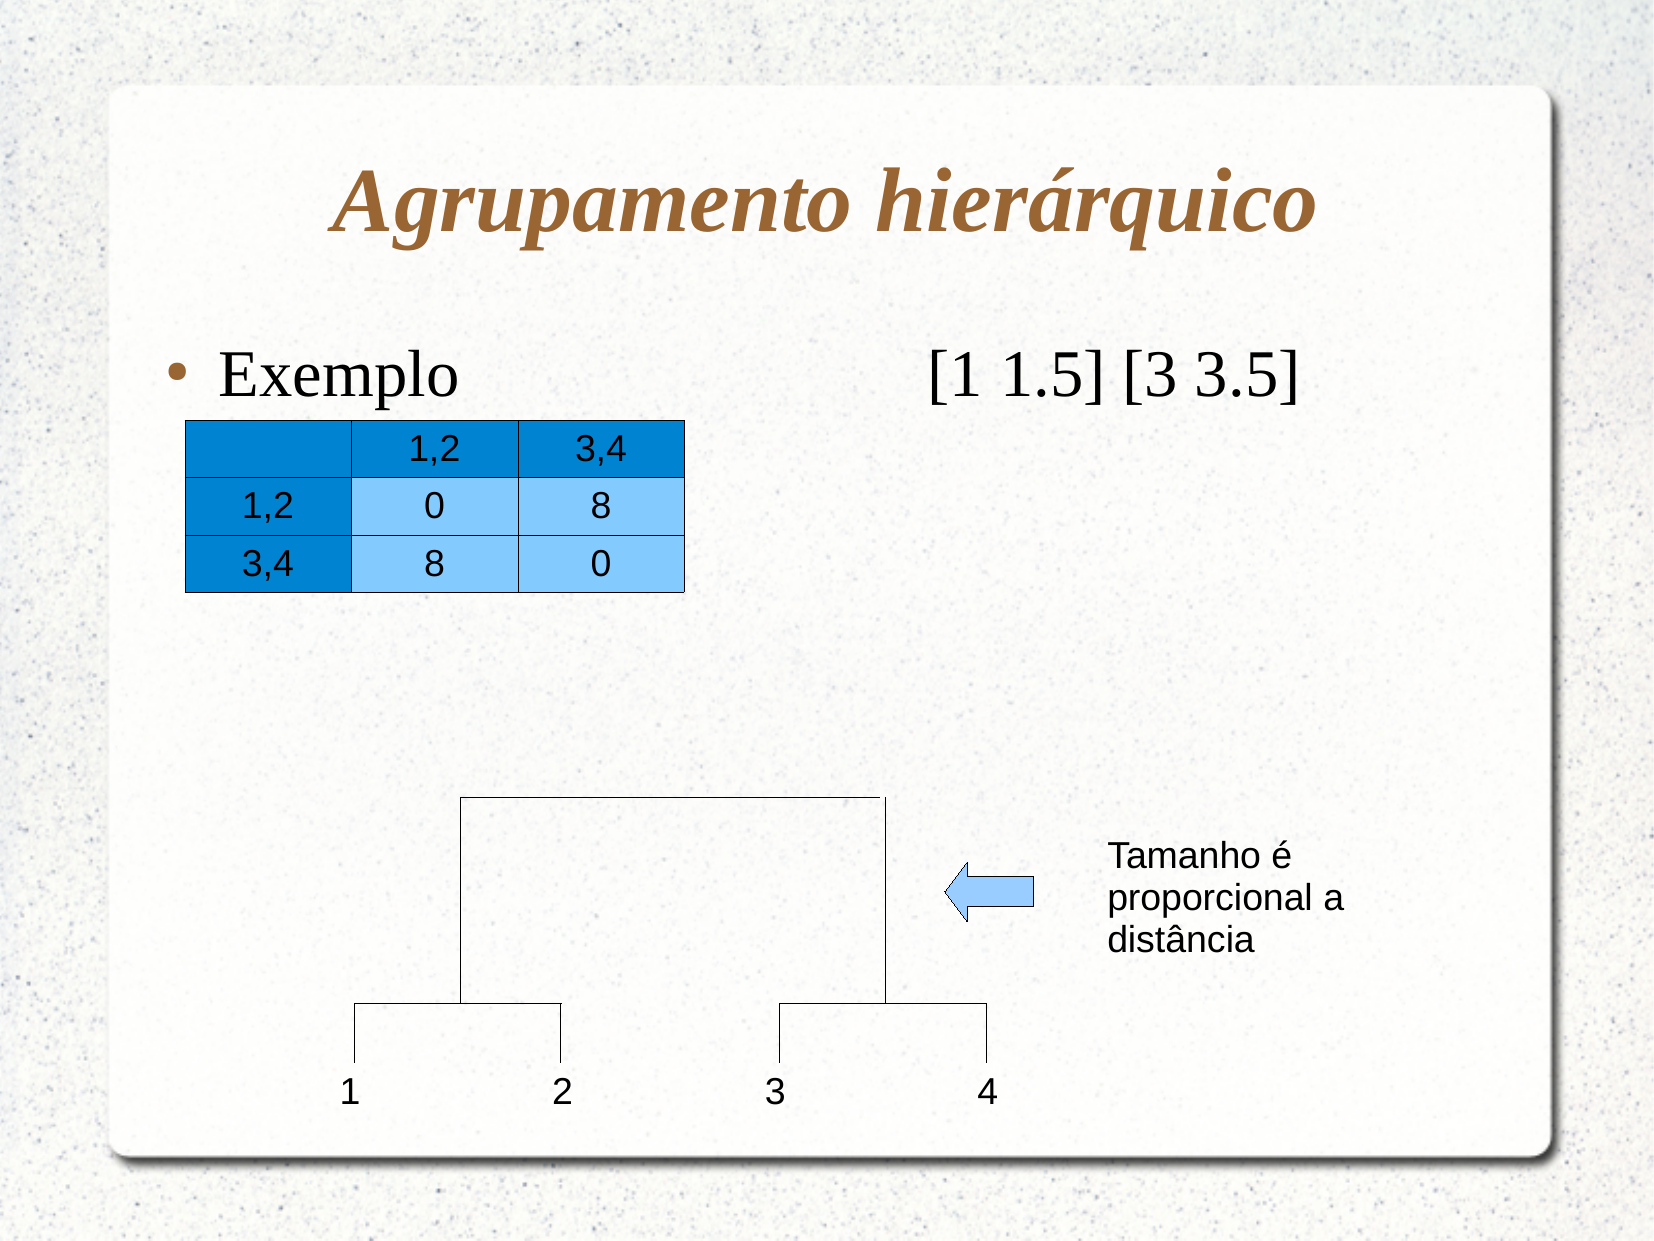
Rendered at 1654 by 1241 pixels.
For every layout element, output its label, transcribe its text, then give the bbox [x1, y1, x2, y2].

table_cell 1,2 [186, 478, 351, 535]
text_box 2 [537, 1062, 591, 1120]
table_cell 0 [352, 478, 518, 535]
table_header [186, 421, 351, 477]
table_cell 8 [519, 478, 684, 535]
text_box 4 [962, 1062, 1016, 1120]
table_cell 0 [519, 536, 684, 592]
text_box 3 [750, 1062, 957, 1120]
text_box 1 [324, 1062, 532, 1120]
list Exemplo [1 1.5] [3 3.5] [147, 336, 1506, 1241]
text_box Tamanho é proporcional a distância [1092, 826, 1477, 968]
table_header 3,4 [519, 421, 684, 477]
title Agrupamento hierárquico [118, 96, 1536, 304]
text_box [944, 862, 1034, 922]
table_header 1,2 [352, 421, 518, 477]
table_cell 8 [352, 536, 518, 592]
table_cell 3,4 [186, 536, 351, 592]
picture [0, 0, 1654, 1241]
